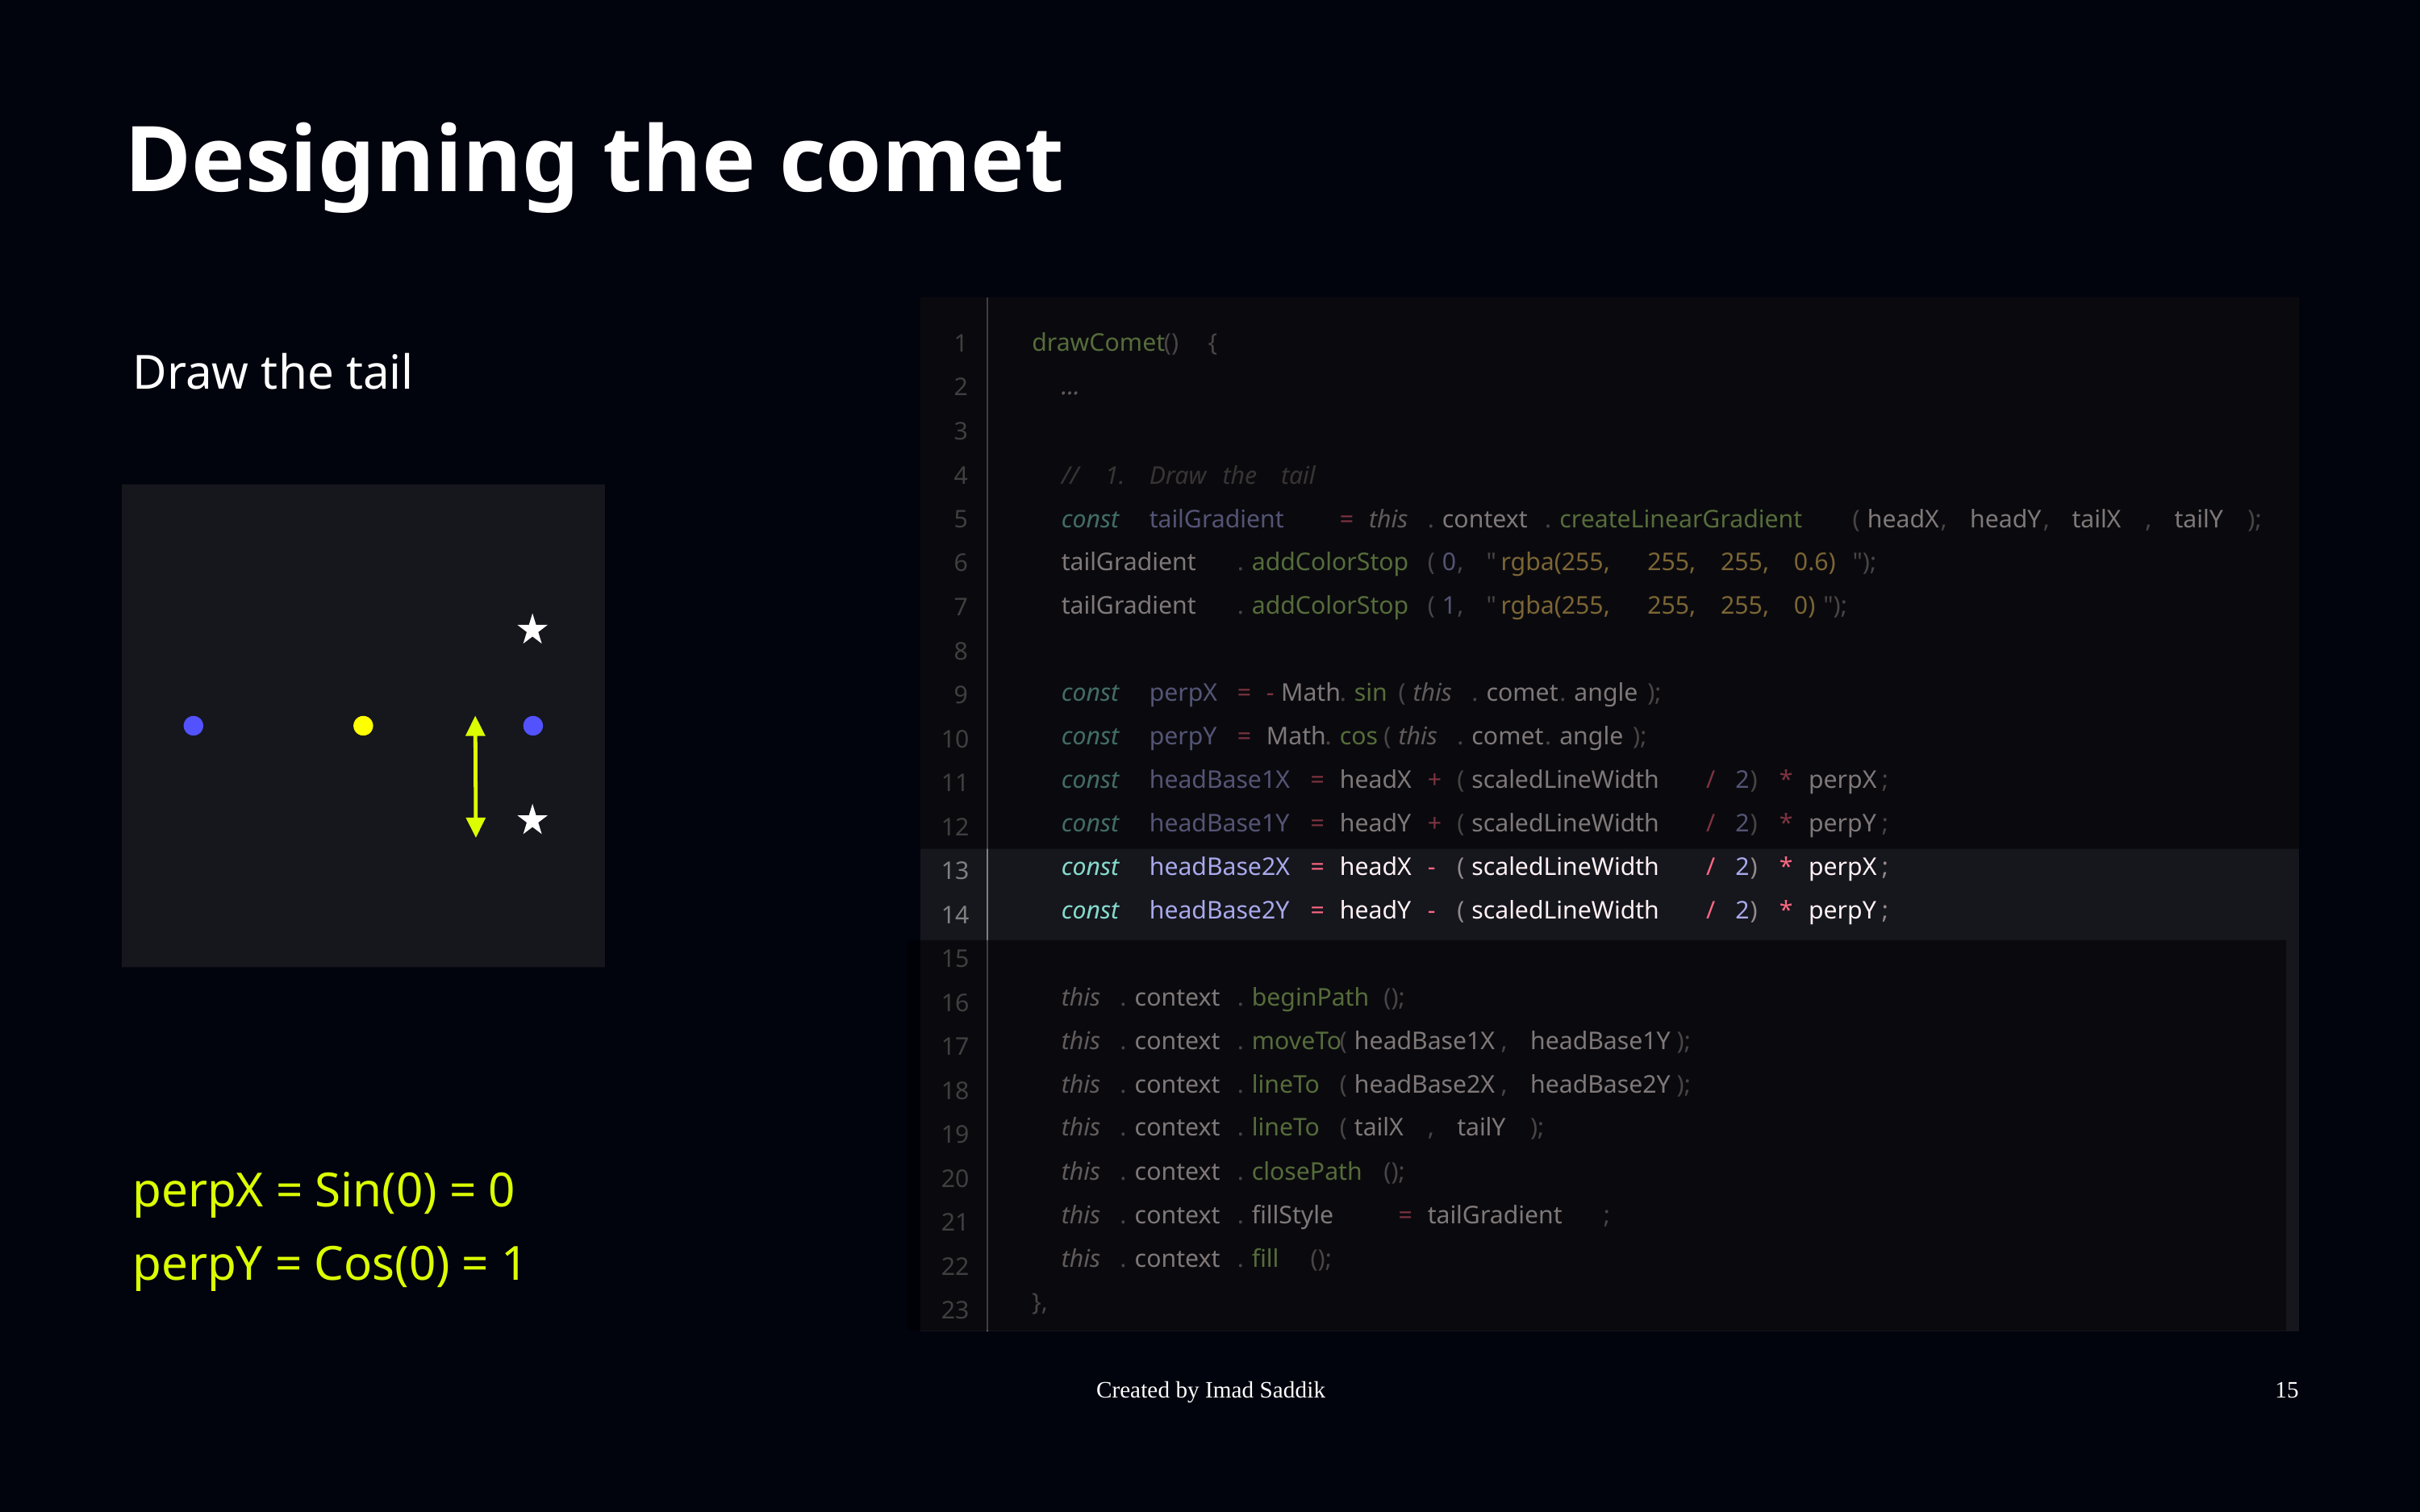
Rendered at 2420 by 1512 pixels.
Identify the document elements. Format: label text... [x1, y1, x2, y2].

text_box [517, 613, 548, 644]
text_box [920, 297, 2299, 849]
text_box [517, 803, 548, 835]
picture [121, 484, 606, 968]
text_box [907, 939, 2287, 1331]
text_box perpX = Sin(0) = 0 perpY = Cos(0) = 1 [121, 1140, 636, 1301]
picture [920, 297, 2300, 1331]
text_box Designing the comet [112, 61, 1411, 251]
text_box Draw the tail [121, 301, 817, 399]
